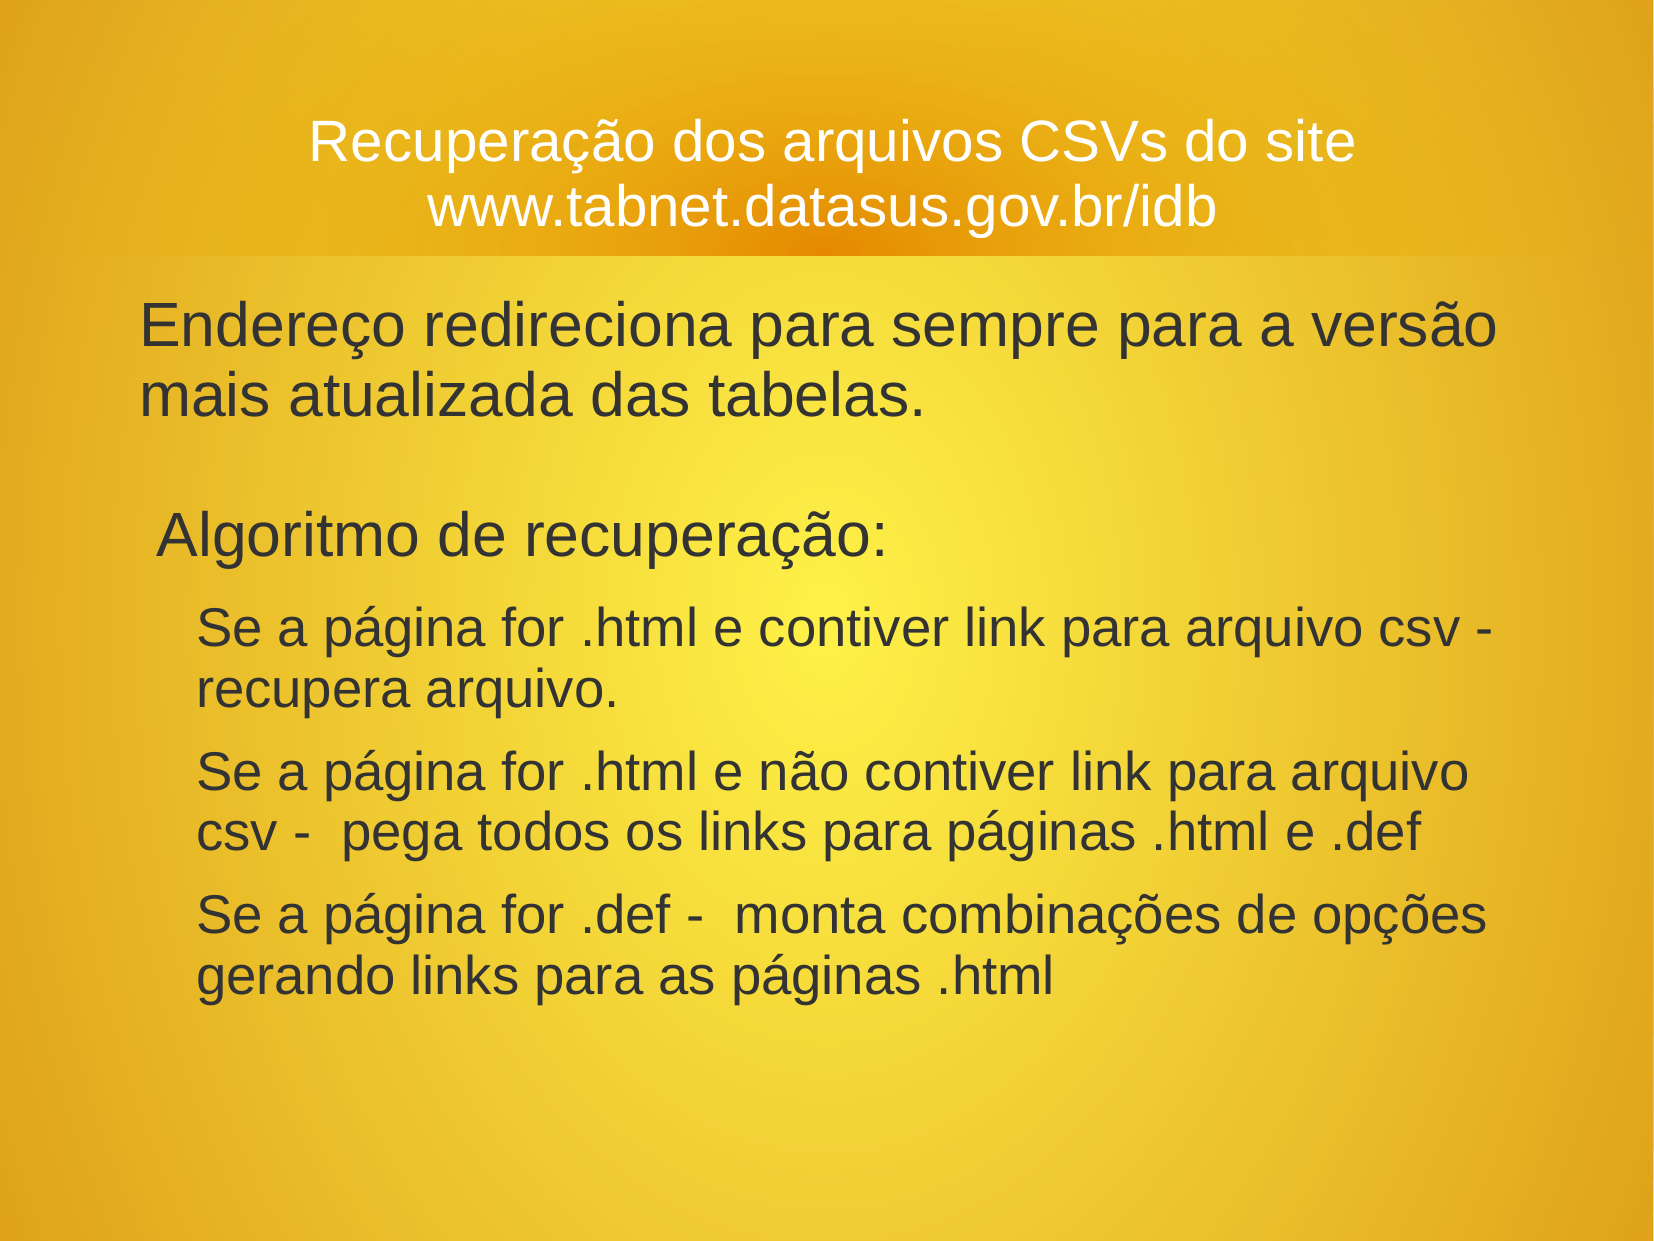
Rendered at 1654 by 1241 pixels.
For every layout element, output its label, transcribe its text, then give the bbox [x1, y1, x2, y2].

list Endereço redireciona para sempre para a versão mais atualizada das tabelas. Algoritmo de recuperação: Se a página for .html e contiver link para arquivo csv - recupera arquivo. Se a página for .html e não contiver link para arquivo csv - pega todos os links para páginas .html e .def Se a página for .def - monta combinações de opções gerando links para as páginas .html [82, 290, 1538, 1010]
title Recuperação dos arquivos CSVs do site www.tabnet.datasus.gov.br/idb [78, 70, 1567, 278]
